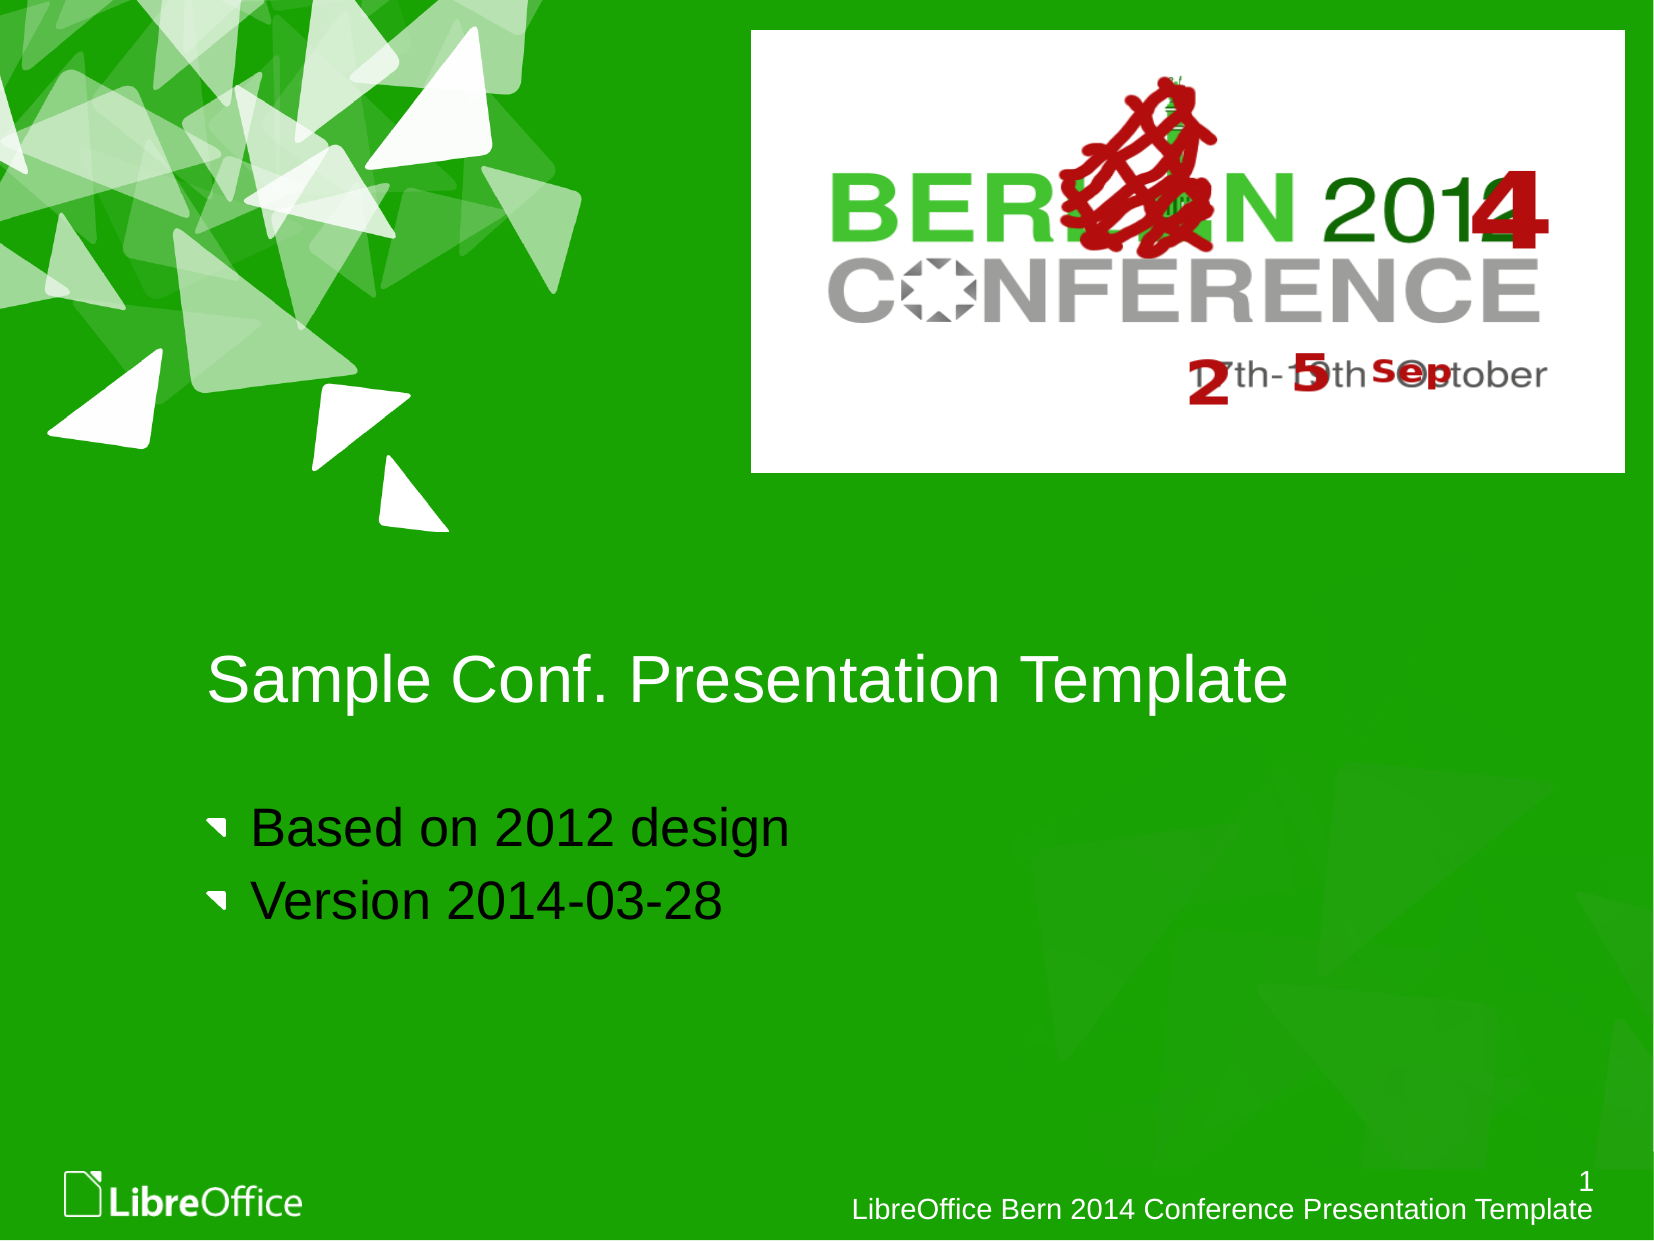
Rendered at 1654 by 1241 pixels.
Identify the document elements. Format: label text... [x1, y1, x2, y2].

picture [915, 548, 1654, 1169]
title Sample Conf. Presentation Template [206, 590, 1477, 768]
picture [0, 0, 680, 532]
picture [751, 30, 1625, 473]
list Based on 2012 design Version 2014-03-28 [206, 797, 1477, 1241]
picture [64, 1171, 206, 1217]
